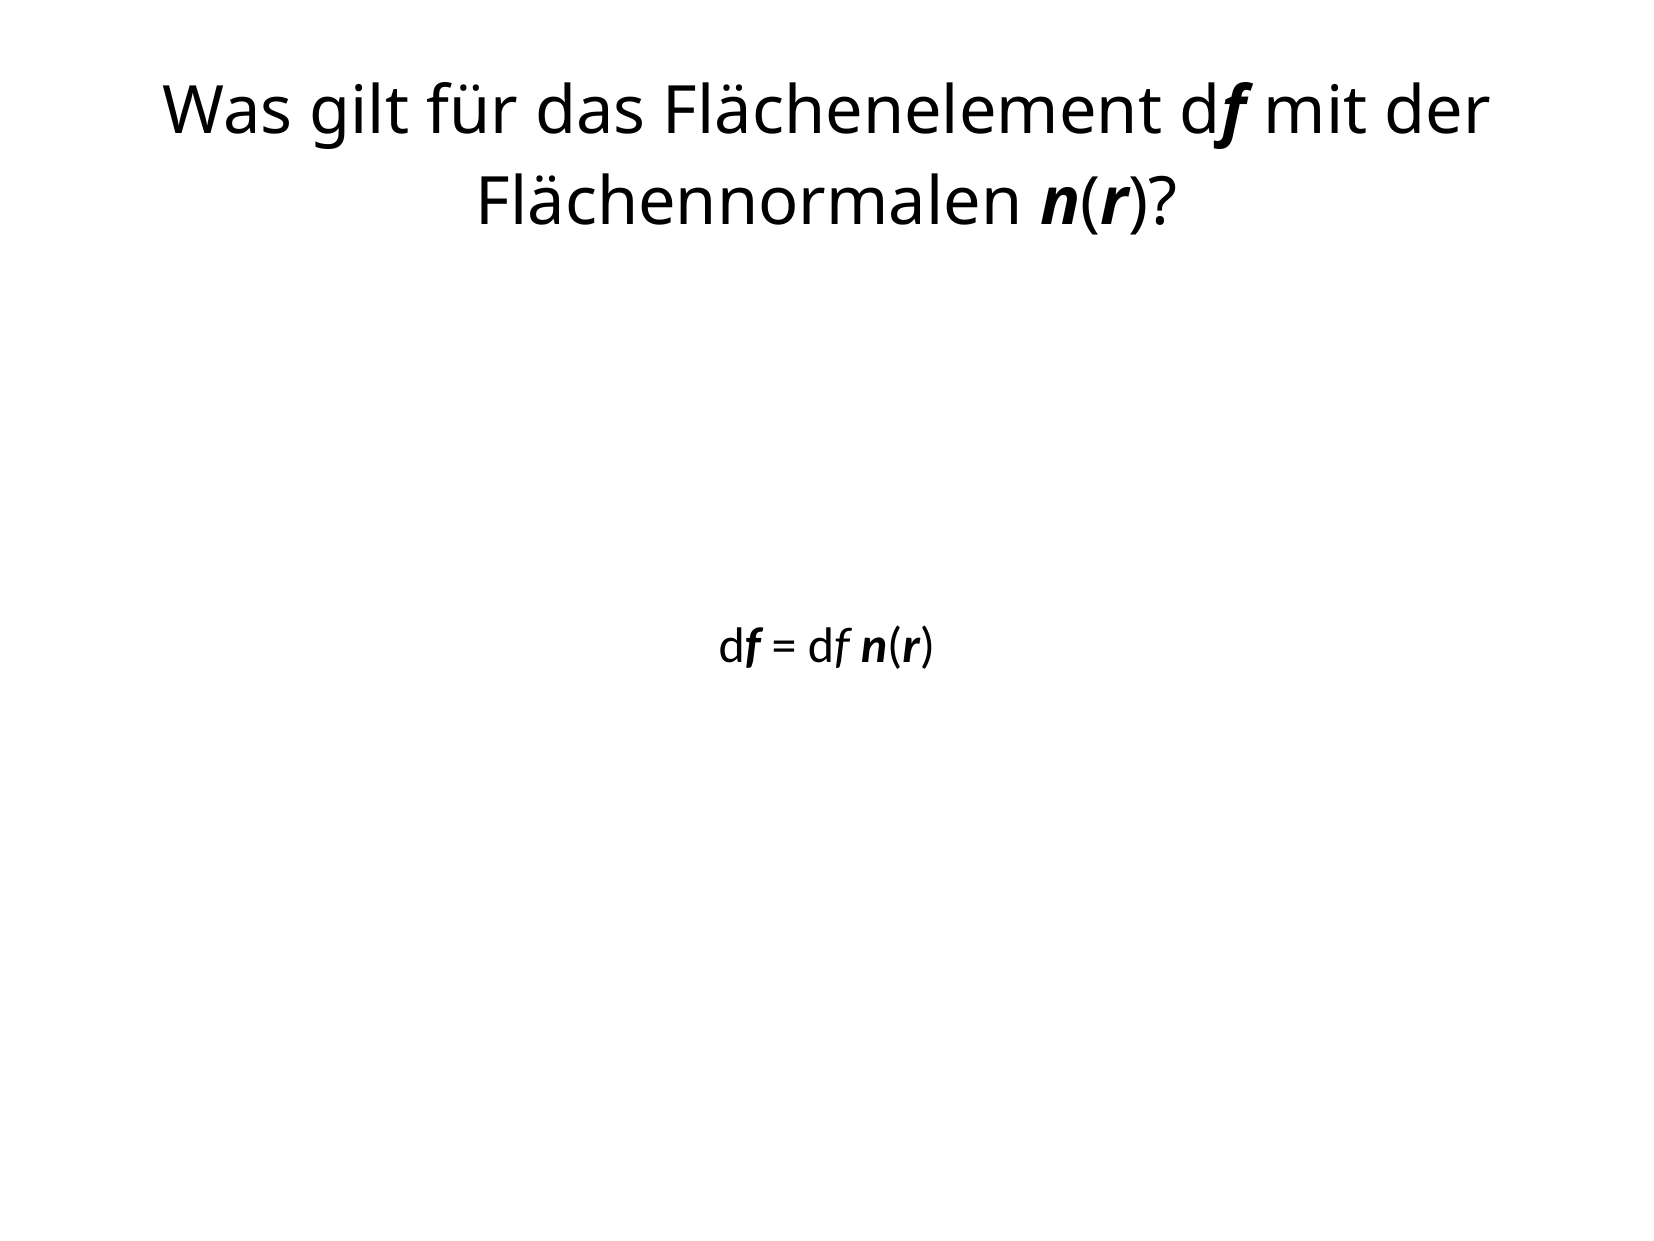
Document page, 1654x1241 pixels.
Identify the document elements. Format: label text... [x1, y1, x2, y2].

subtitle df = df n(r) [82, 290, 1571, 1010]
title Was gilt für das Flächenelement df mit der Flächennormalen n(r)? [82, 49, 1571, 257]
